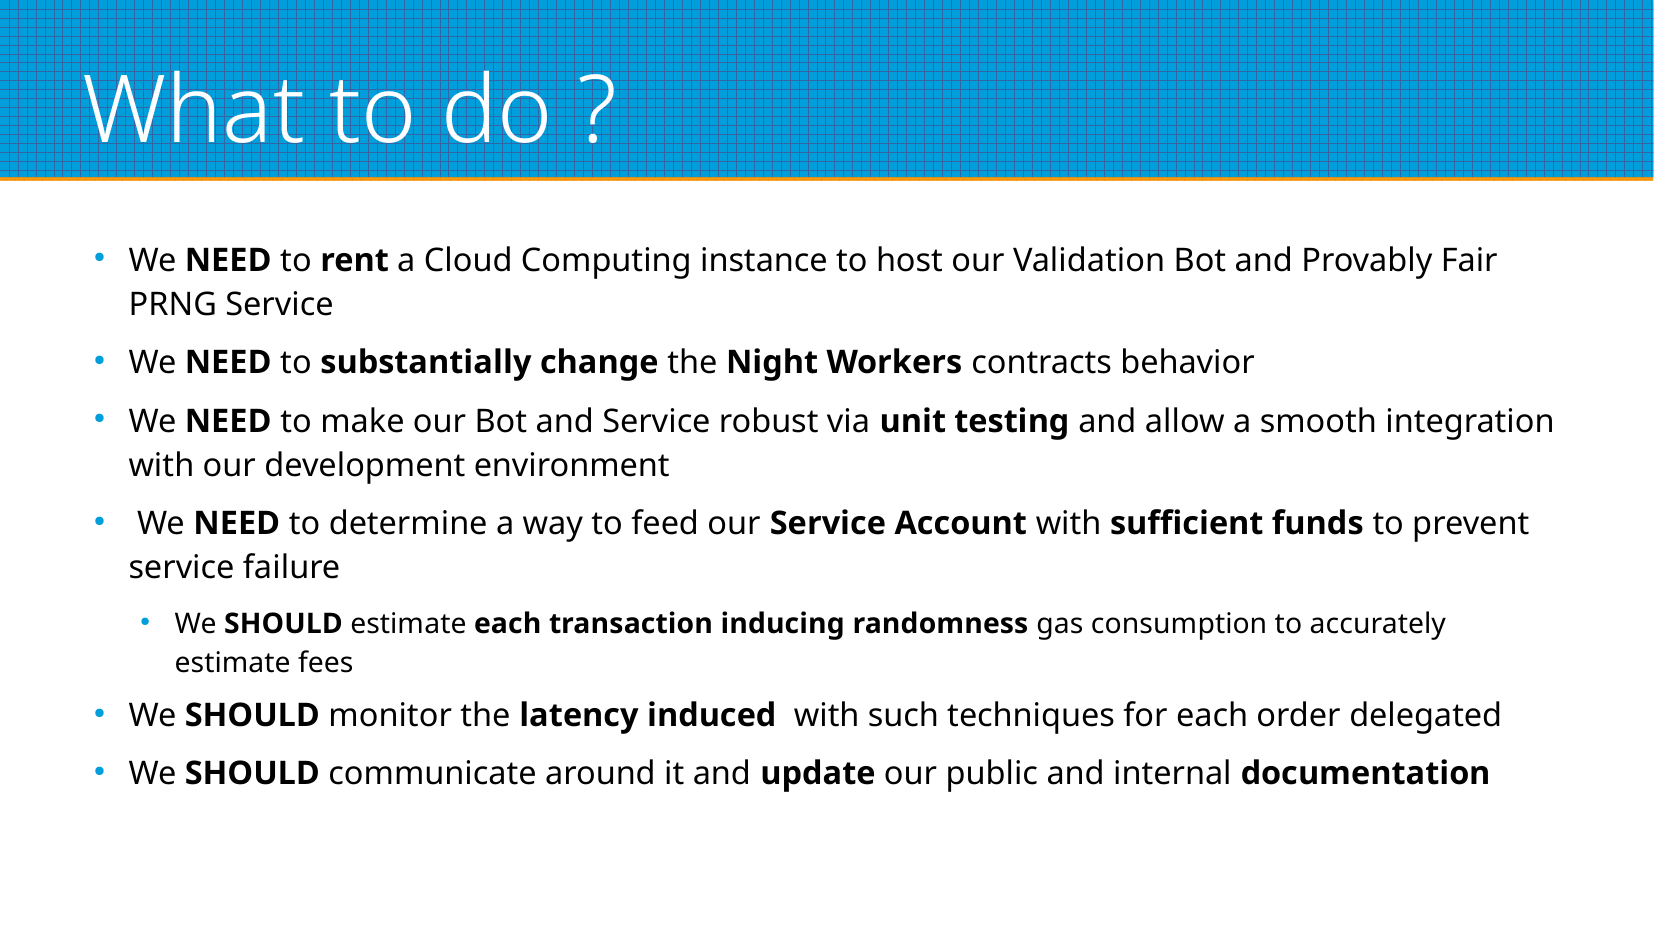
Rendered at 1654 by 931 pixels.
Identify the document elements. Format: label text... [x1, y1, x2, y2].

title What to do ? [82, 14, 1571, 171]
list We NEED to rent a Cloud Computing instance to host our Validation Bot and Provably Fair PRNG Service We NEED to substantially change the Night Workers contracts behavior We NEED to make our Bot and Service robust via unit testing and allow a smooth integration with our development environment We NEED to determine a way to feed our Service Account with sufficient funds to prevent service failure We SHOULD estimate each transaction inducing randomness gas consumption to accurately estimate fees We SHOULD monitor the latency induced with such techniques for each order delegated We SHOULD communicate around it and update our public and internal documentation [82, 236, 1563, 811]
